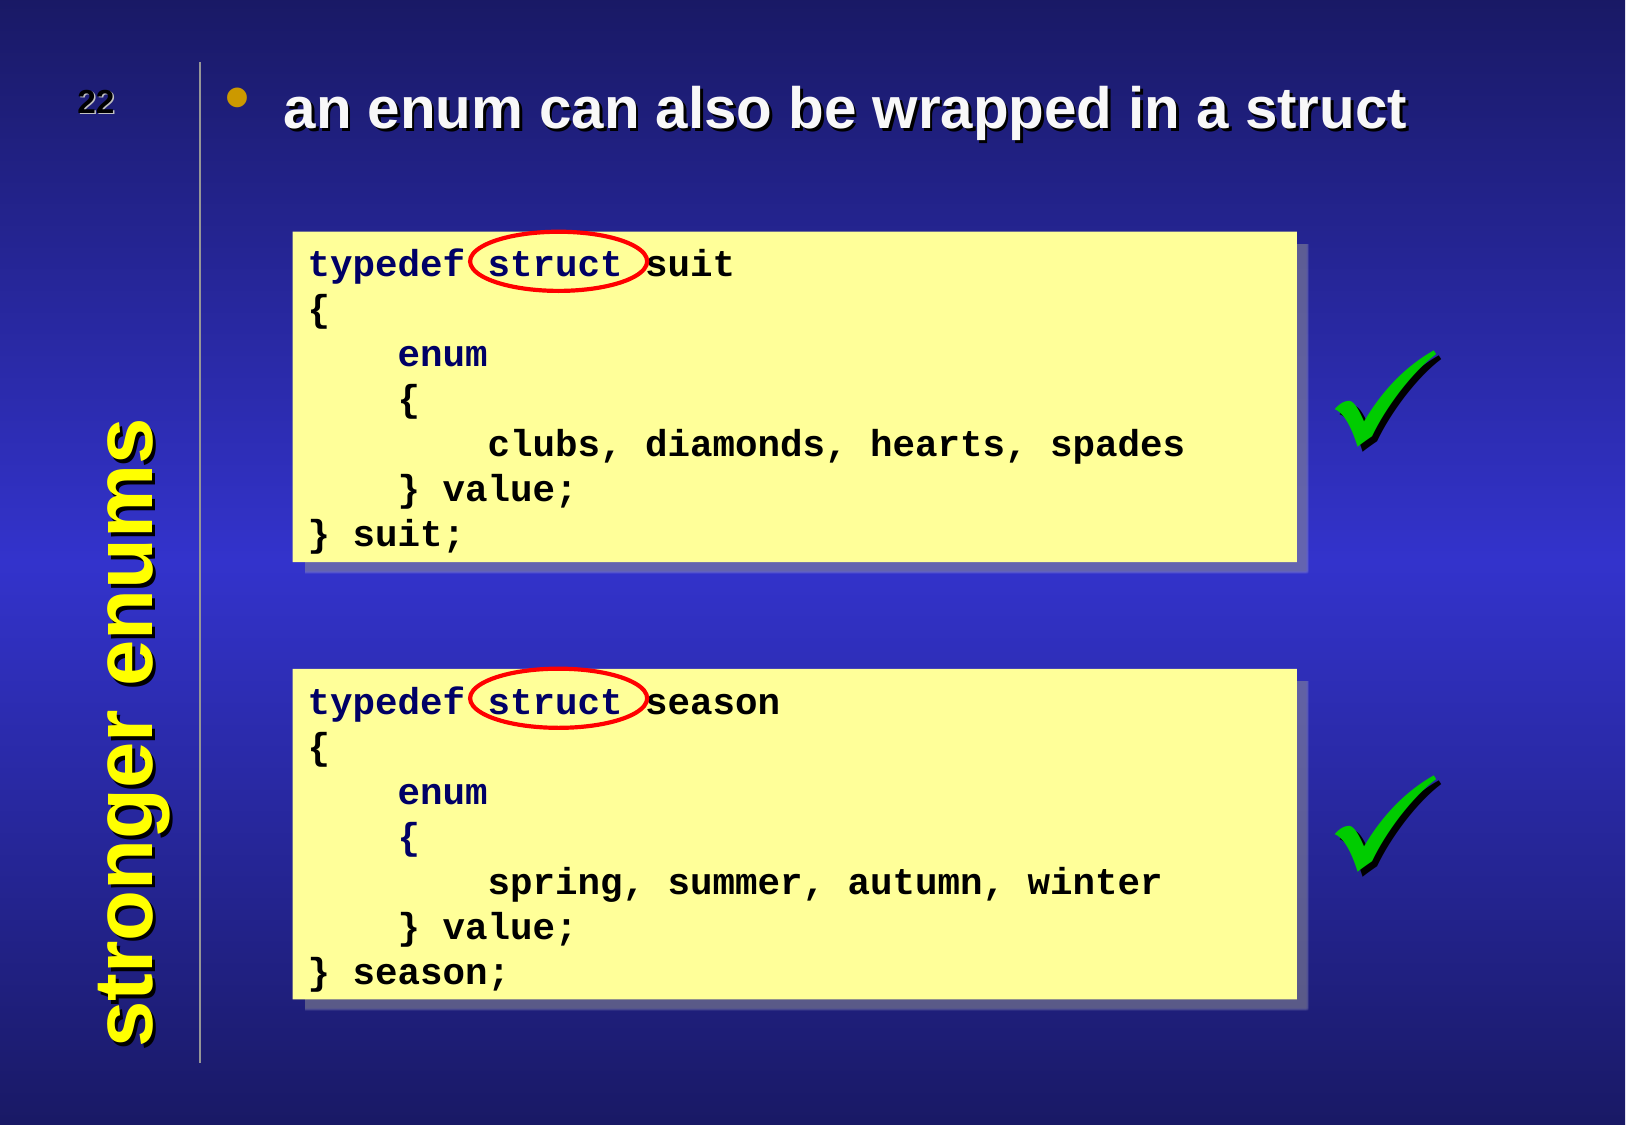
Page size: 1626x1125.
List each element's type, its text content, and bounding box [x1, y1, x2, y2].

list an enum can also be wrapped in a struct [212, 62, 1550, 1063]
title stronger enums [50, 187, 188, 1063]
